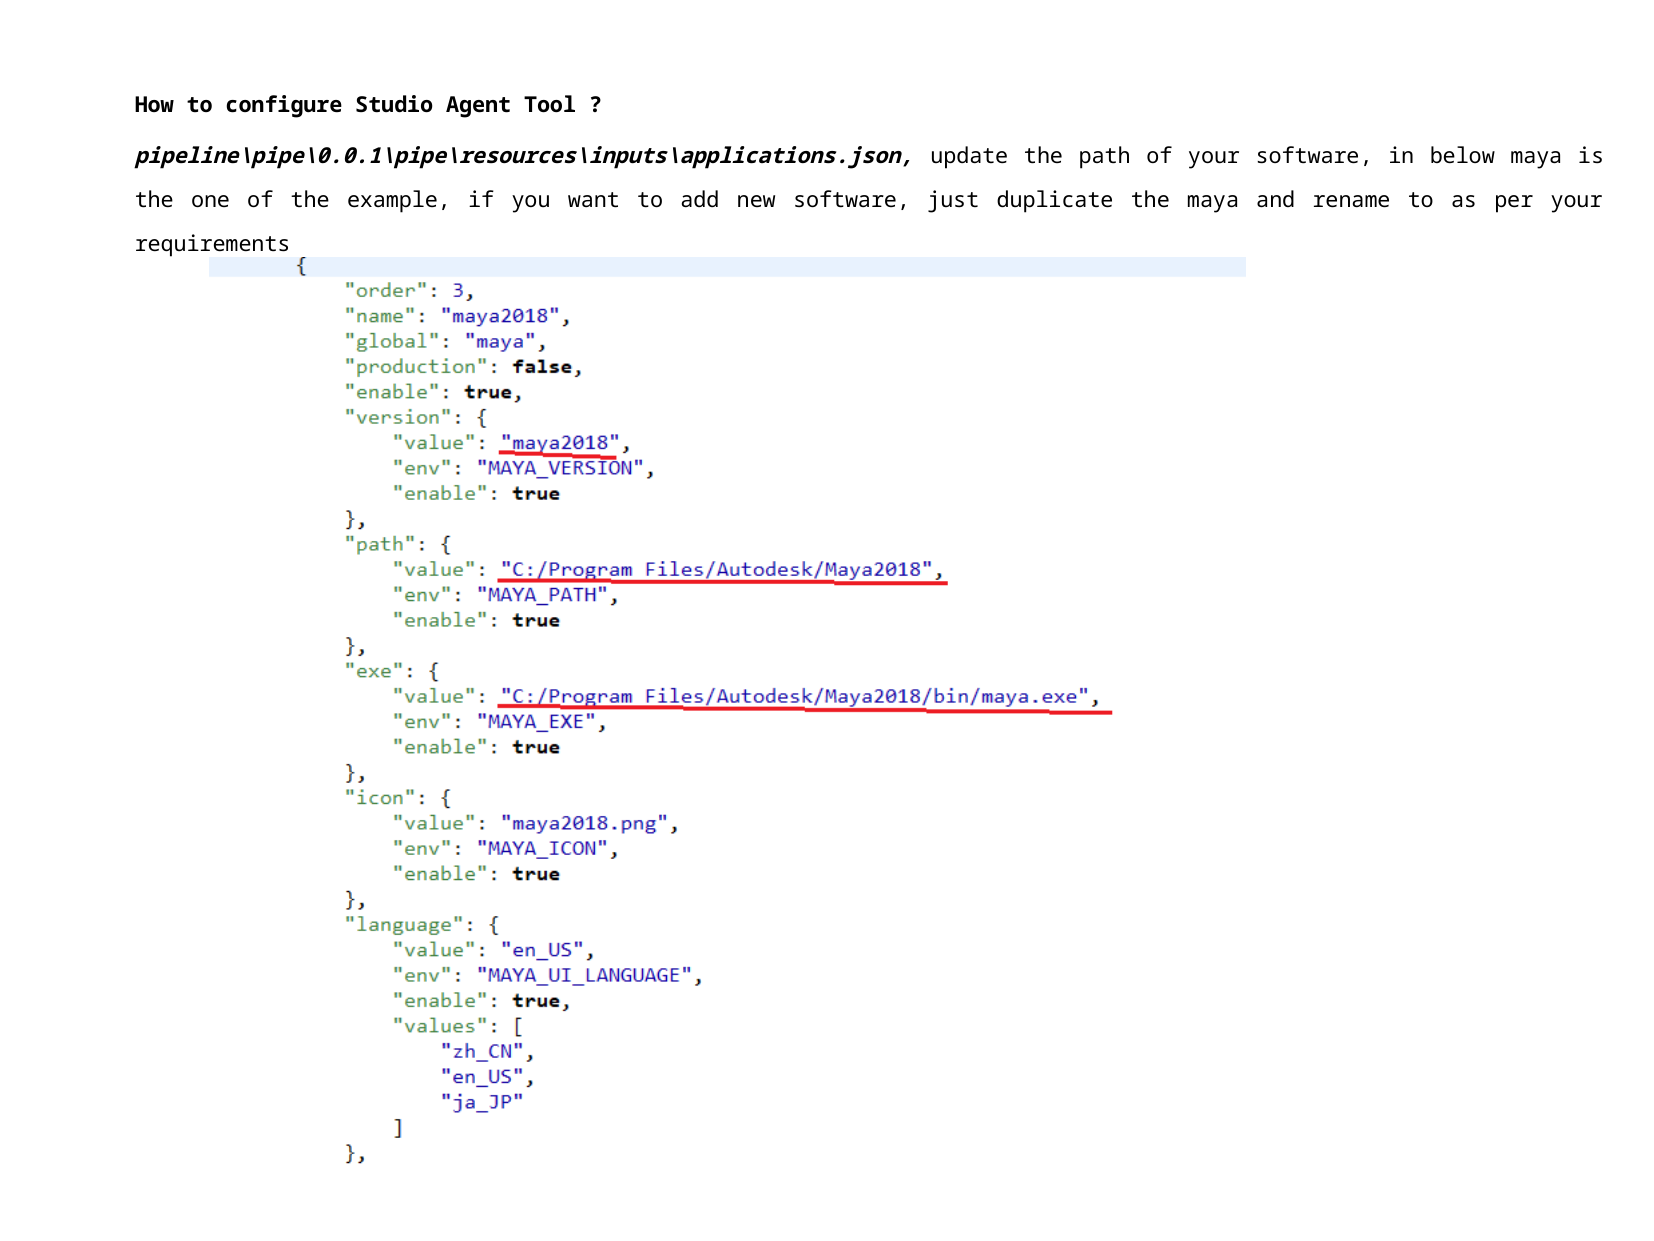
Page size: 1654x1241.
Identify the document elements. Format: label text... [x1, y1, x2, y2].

text_box How to configure Studio Agent Tool ? pipeline\pipe\0.0.1\pipe\resources\inputs\applications.json, update the path of your software, in below maya is the one of the example, if you want to add new software, just duplicate the maya and rename to as per your requirements [120, 67, 1621, 186]
picture [209, 257, 1246, 1171]
